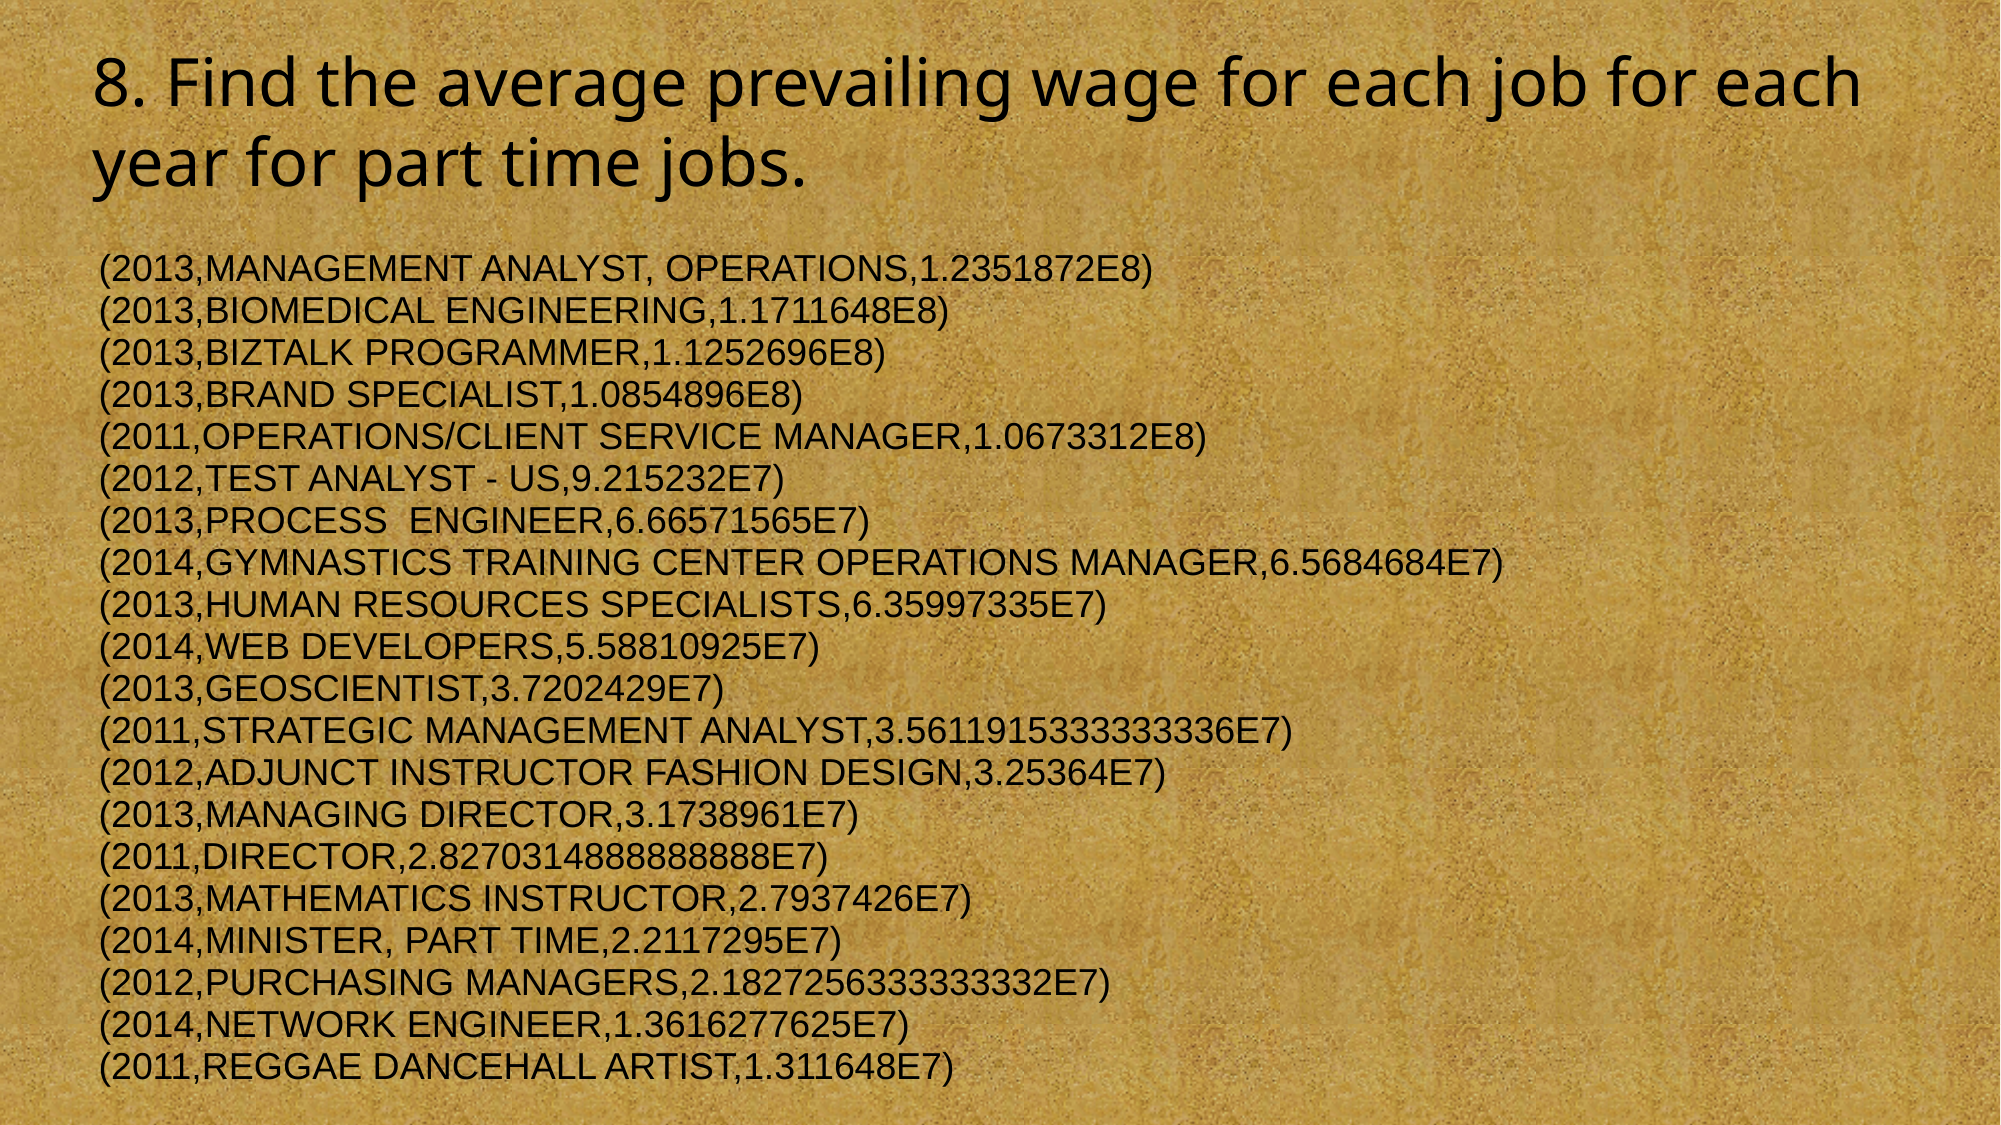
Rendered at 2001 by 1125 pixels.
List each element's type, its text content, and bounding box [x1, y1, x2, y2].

text_box (2013,MANAGEMENT ANALYST, OPERATIONS,1.2351872E8) (2013,BIOMEDICAL ENGINEERING,1.1711648E8) (2013,BIZTALK PROGRAMMER,1.1252696E8) (2013,BRAND SPECIALIST,1.0854896E8) (2011,OPERATIONS/CLIENT SERVICE MANAGER,1.0673312E8) (2012,TEST ANALYST - US,9.215232E7) (2013,PROCESS ENGINEER,6.66571565E7) (2014,GYMNASTICS TRAINING CENTER OPERATIONS MANAGER,6.5684684E7) (2013,HUMAN RESOURCES SPECIALISTS,6.35997335E7) (2014,WEB DEVELOPERS,5.58810925E7) (2013,GEOSCIENTIST,3.7202429E7) (2011,STRATEGIC MANAGEMENT ANALYST,3.5611915333333336E7) (2012,ADJUNCT INSTRUCTOR FASHION DESIGN,3.25364E7) (2013,MANAGING DIRECTOR,3.1738961E7) (2011,DIRECTOR,2.8270314888888888E7) (2013,MATHEMATICS INSTRUCTOR,2.7937426E7) (2014,MINISTER, PART TIME,2.2117295E7) (2012,PURCHASING MANAGERS,2.1827256333333332E7) (2014,NETWORK ENGINEER,1.3616277625E7) (2011,REGGAE DANCEHALL ARTIST,1.311648E7) [83, 240, 1783, 1125]
title 8. Find the average prevailing wage for each job for each year for part time jobs. [77, 32, 1945, 208]
picture [0, 0, 2001, 1125]
